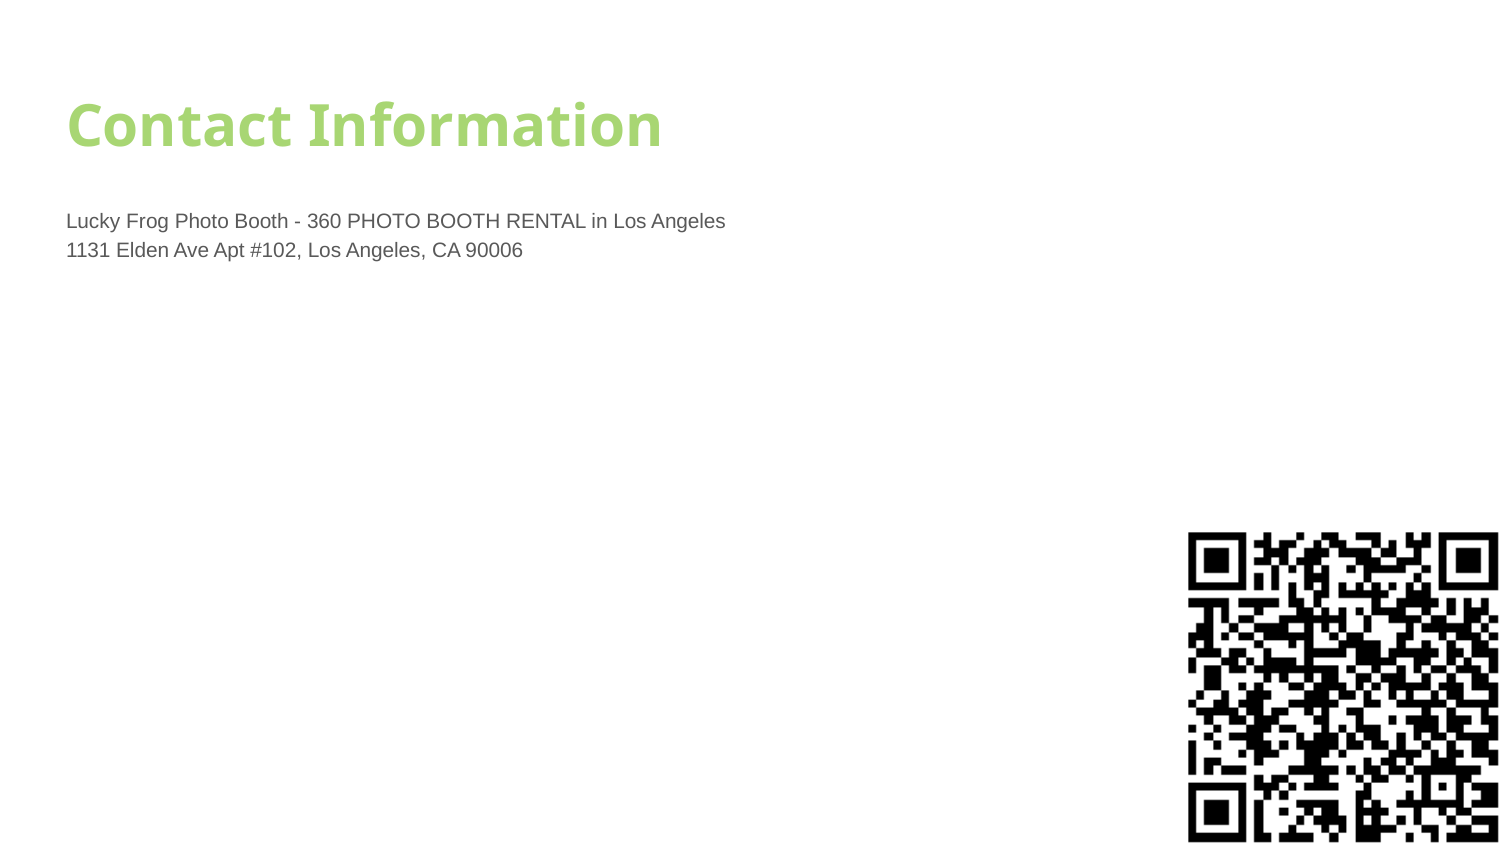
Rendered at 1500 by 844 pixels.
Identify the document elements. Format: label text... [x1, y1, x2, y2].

picture [1187, 531, 1500, 844]
title Contact Information [51, 72, 1449, 167]
list Lucky Frog Photo Booth - 360 PHOTO BOOTH RENTAL in Los Angeles 1131 Elden Ave Apt #102, Los Angeles, CA 90006 [51, 189, 1449, 750]
